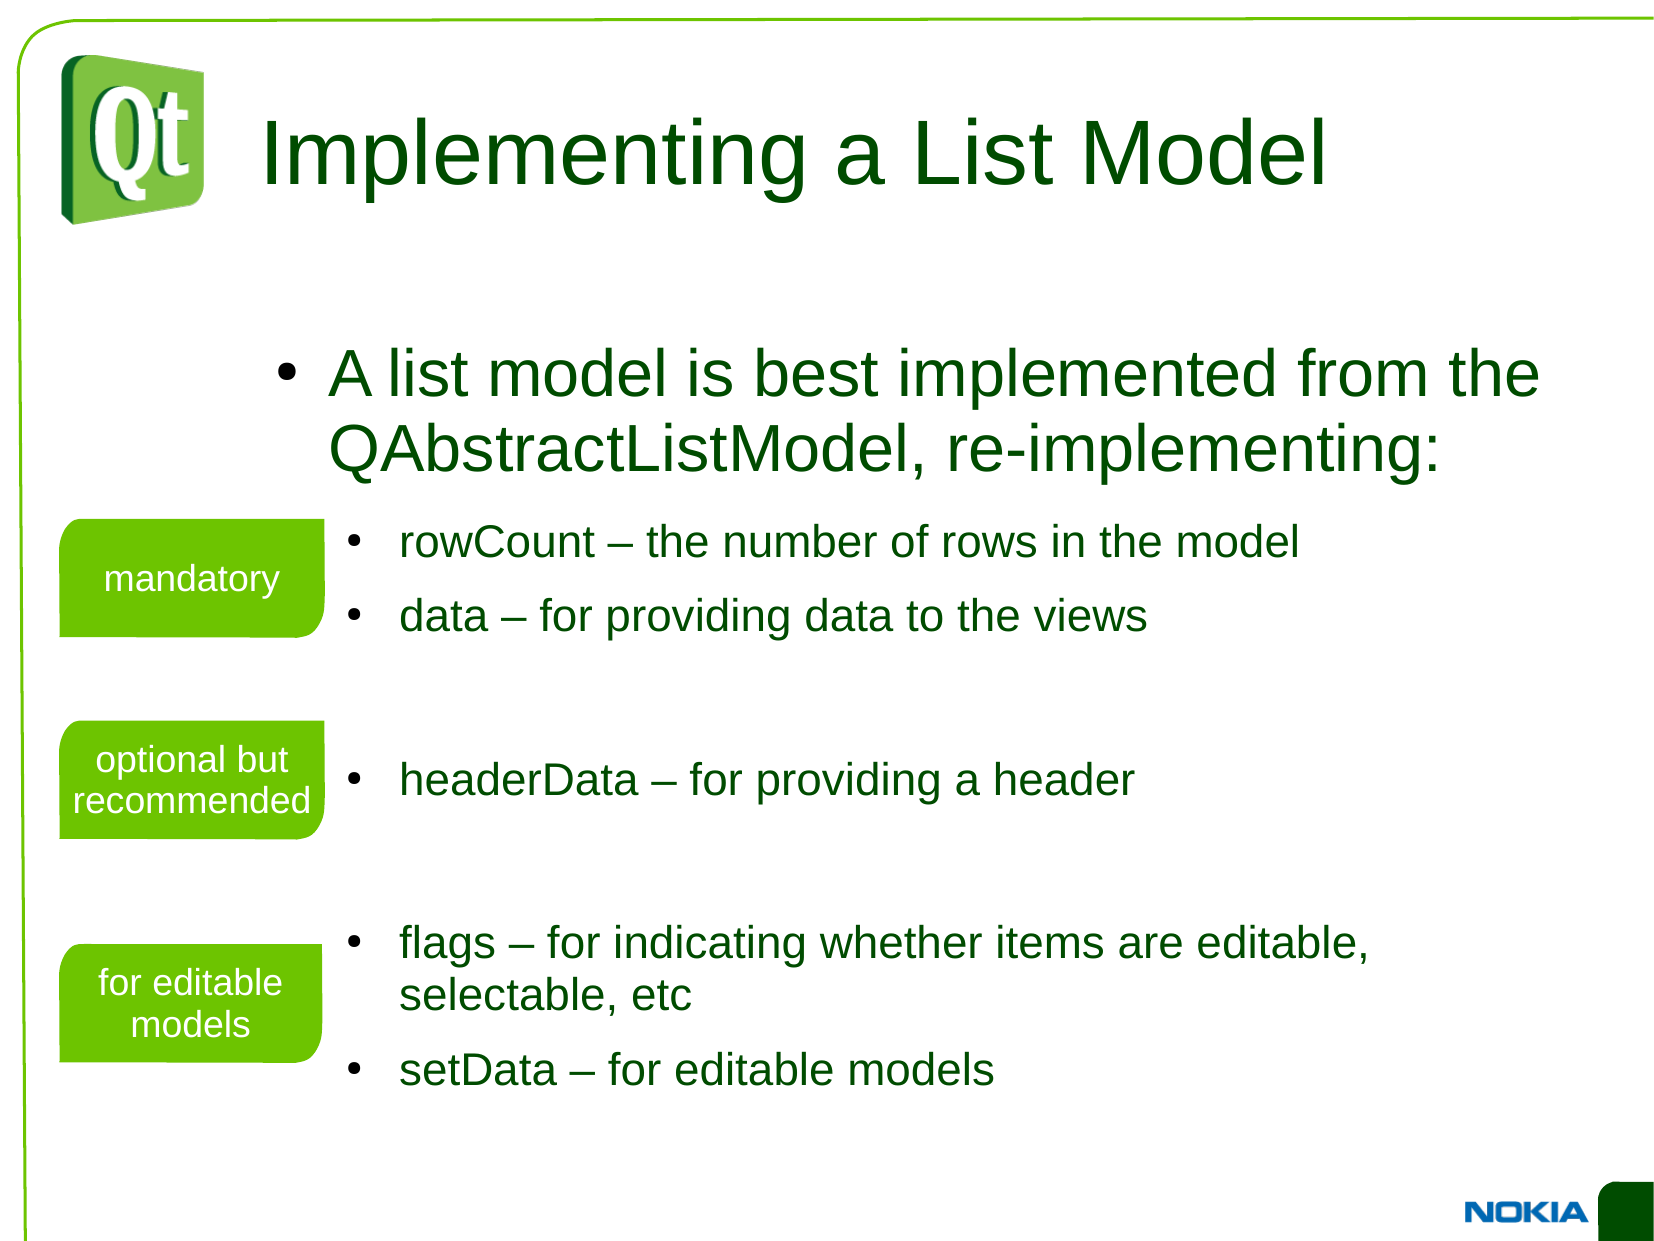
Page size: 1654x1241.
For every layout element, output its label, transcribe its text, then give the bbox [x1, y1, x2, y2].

list A list model is best implemented from the QAbstractListModel, re-implementing: rowCount – the number of rows in the model data – for providing data to the views headerData – for providing a header flags – for indicating whether items are editable, selectable, etc setData – for editable models [257, 336, 1577, 1141]
picture [1465, 1201, 1589, 1223]
picture [61, 55, 204, 225]
title Implementing a List Model [257, 56, 1333, 250]
text_box mandatory [59, 518, 325, 638]
text_box for editable models [59, 943, 323, 1063]
text_box optional but recommended [59, 720, 325, 840]
